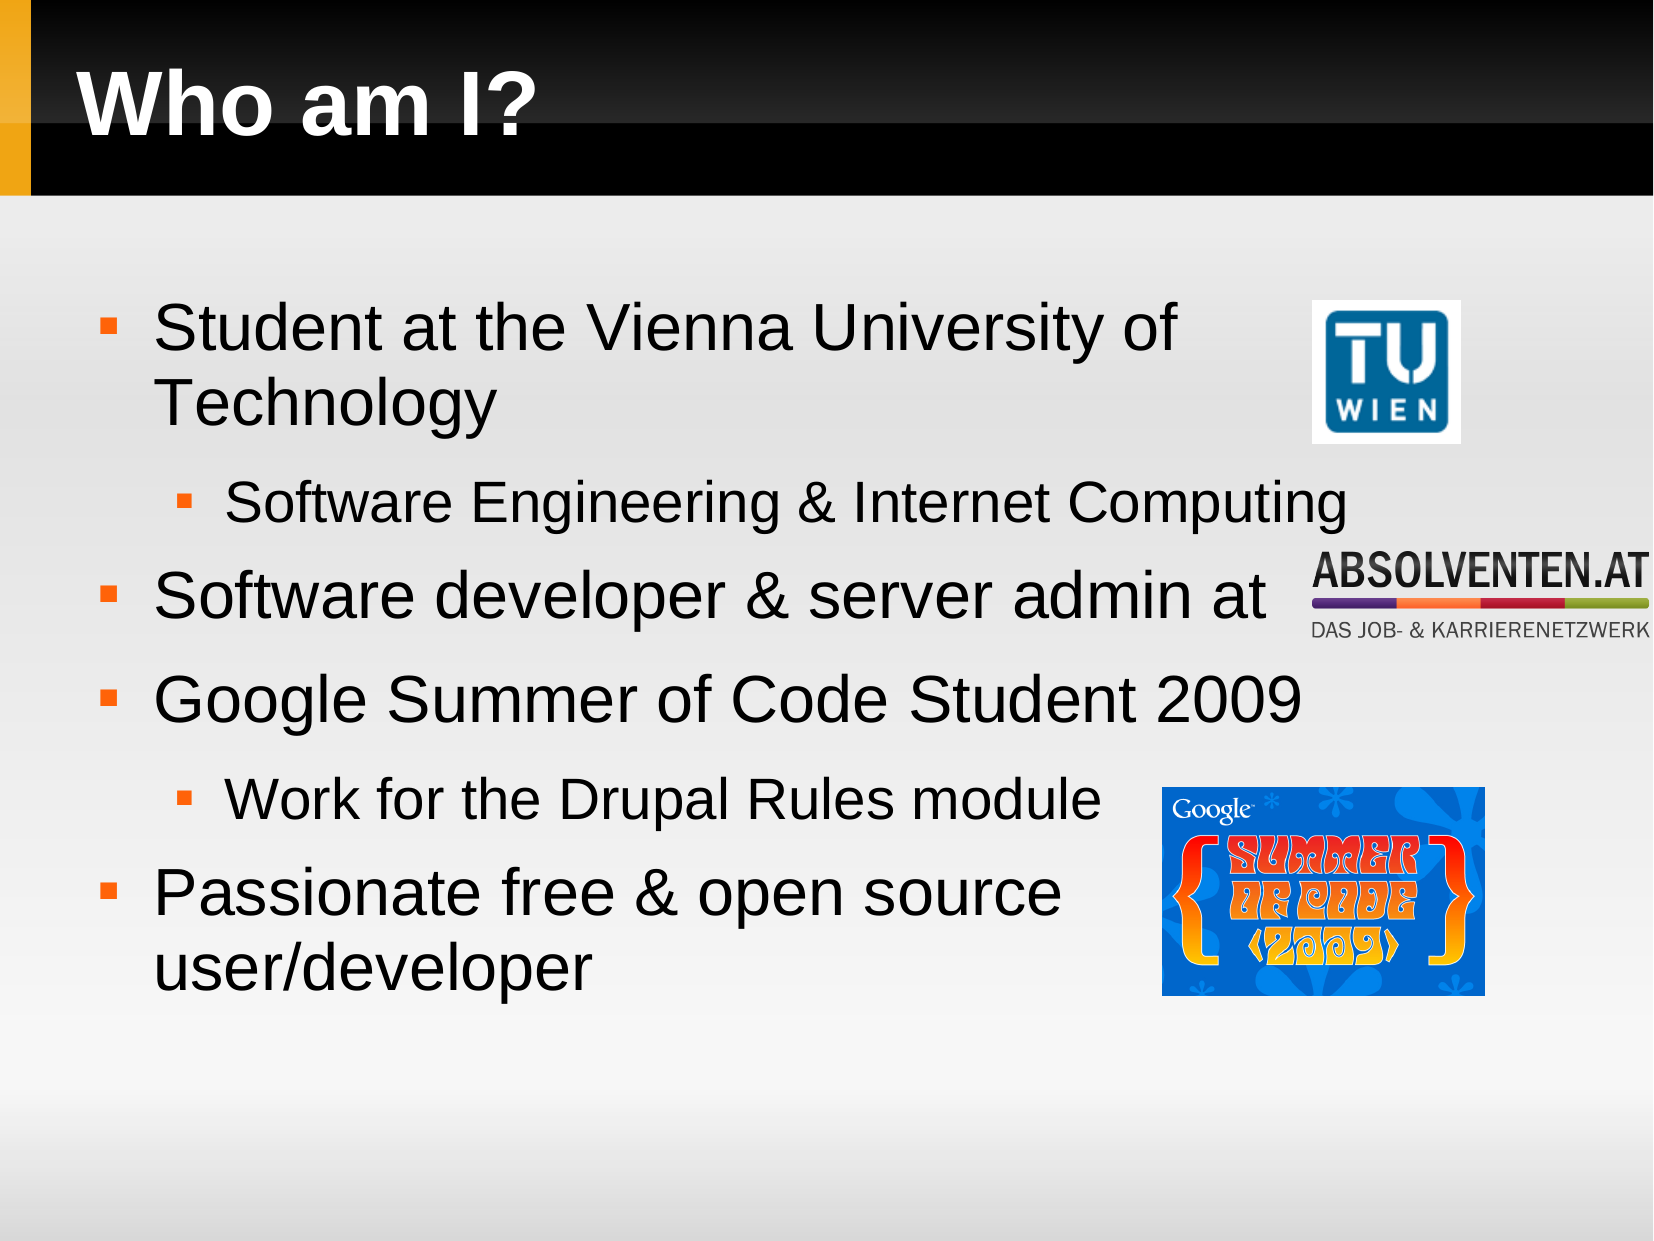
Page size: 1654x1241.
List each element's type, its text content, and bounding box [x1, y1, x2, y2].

picture [0, 0, 1654, 1241]
list Student at the Vienna University of Technology Software Engineering & Internet Computing Software developer & server admin at Google Summer of Code Student 2009 Work for the Drupal Rules module Passionate free & open source user/developer [82, 290, 1388, 1109]
title Who am I? [76, 0, 1565, 208]
